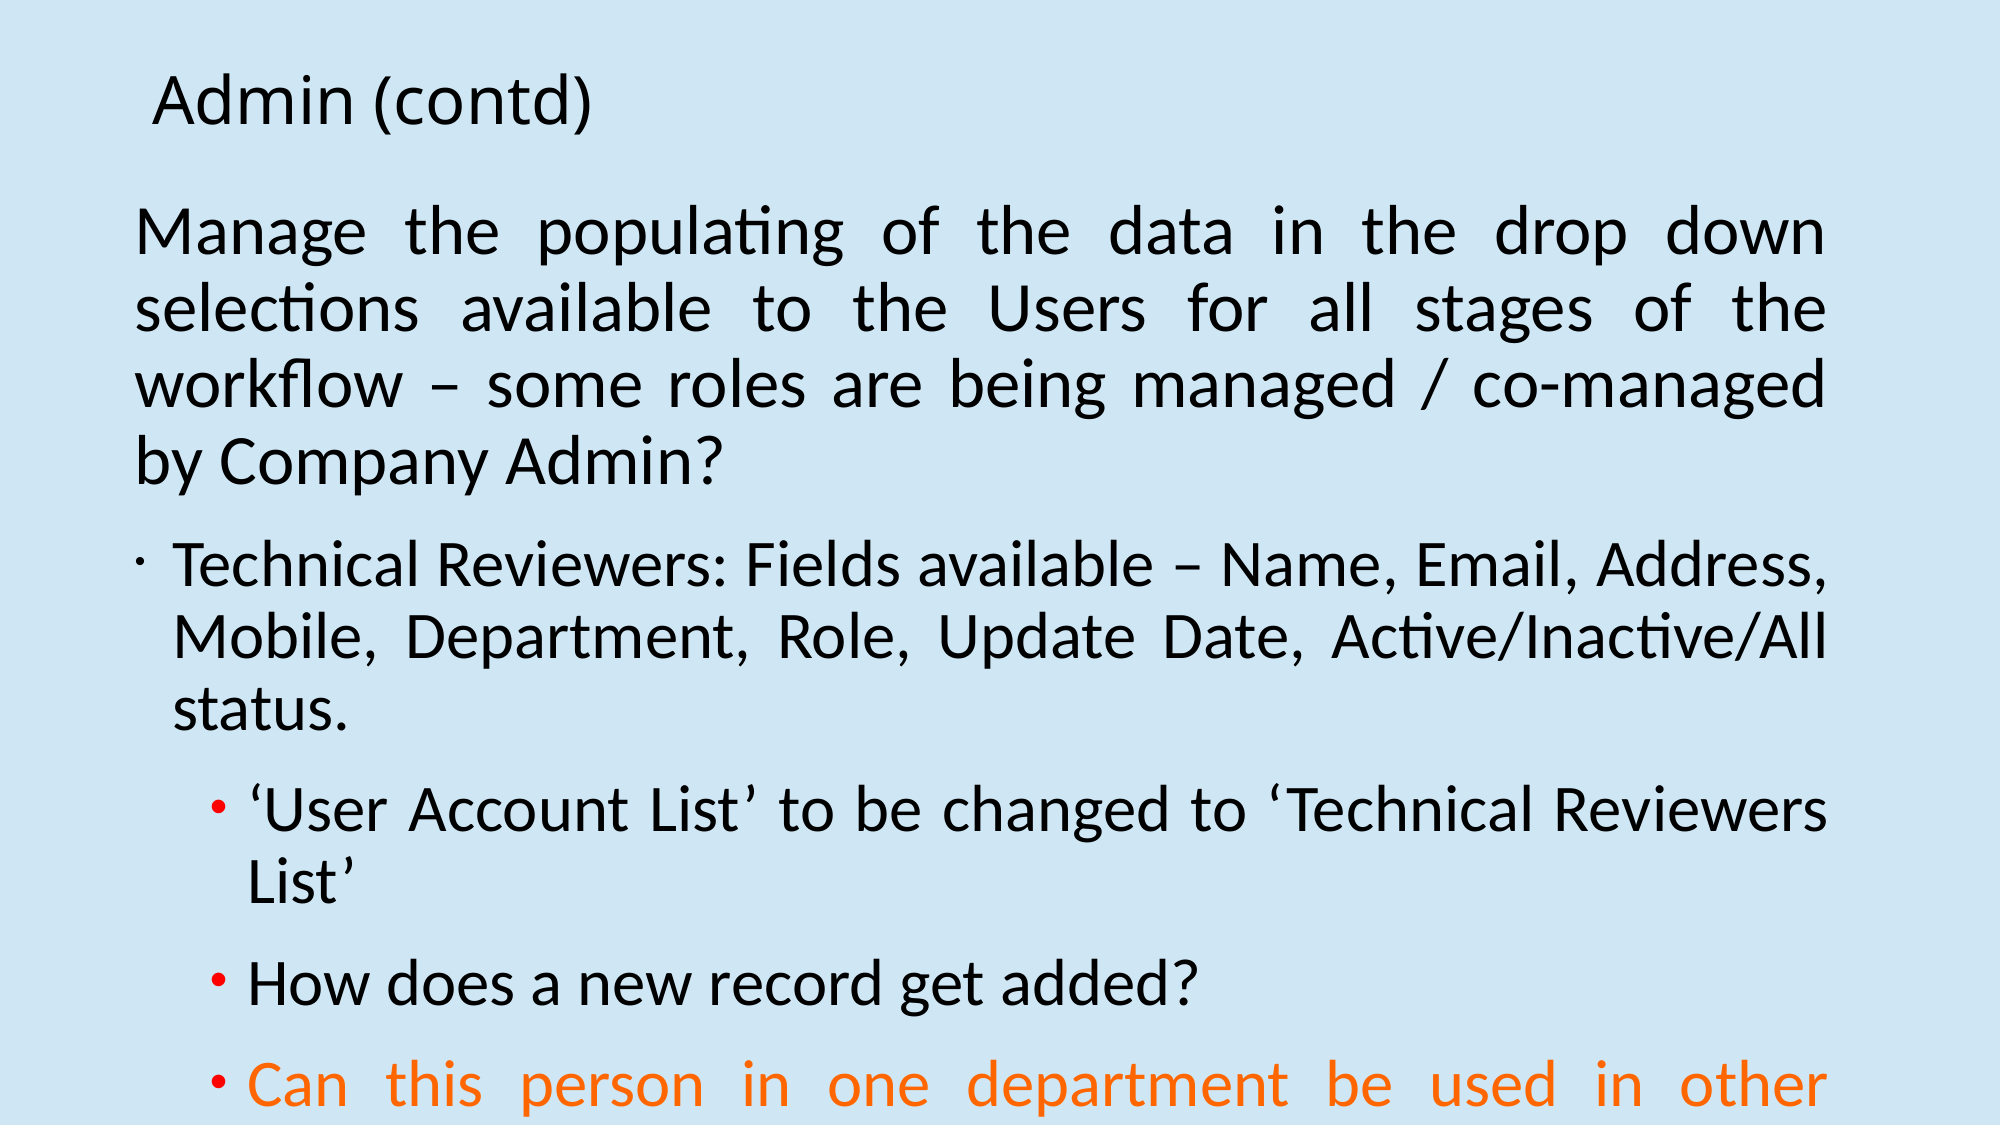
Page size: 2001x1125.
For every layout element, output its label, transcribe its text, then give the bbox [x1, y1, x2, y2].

title Admin (contd) [137, 59, 1863, 176]
list Manage the populating of the data in the drop down selections available to the Users for all stages of the workflow – some roles are being managed / co-managed by Company Admin? Technical Reviewers: Fields available – Name, Email, Address, Mobile, Department, Role, Update Date, Active/Inactive/All status. ‘User Account List’ to be changed to ‘Technical Reviewers List’ How does a new record get added? Can this person in one department be used in other departments for the same role? If existing in the system, does not need a re-entry of he same persons record into the system. Technical Approvers: Fields available – Name, Email, Address, Mobile, Department, Role, Update Date, Active/Inactive/All status. ‘User Account List’ to be changed to ‘Technical Approvers List’ How does a new record get added? Can this person in one department be used in other departments for the same role? If existing in the system, does not need a re-entry of he same persons record into the system. Single Source Approvers: Fields available – Name, Email, Address, Mobile, Department, Role, Update Date, Active/Inactive/All status. ‘User Account List’ to be changed to ‘Single Source Approvers List’ Who creates this record as in this screen it is only a listing. Where is the profile of these personnel and how can they access it? If the mouse hovers over the cell below department – a company name is showing up - ? Records show 1 - 6 of 6 – not sure what this means as there are two records. Commercial Approvers: Fields available – Name, Email, Address, Mobile, Department, Role, Update Date, Active/Inactive/All status. Same comments as above Reports / Dashboard: Only calendar in the dashboard. How is the calendar linked to the profile which has similar dashboard details? To be reviewed later as this is not yet done Manage Notifications / Files / Vendor Contracts, agreements with validities and upload relevant files that can be accessed by Users All of these do not exist as separate items – possibly due to being covered somewhere else? [120, 186, 1845, 1081]
